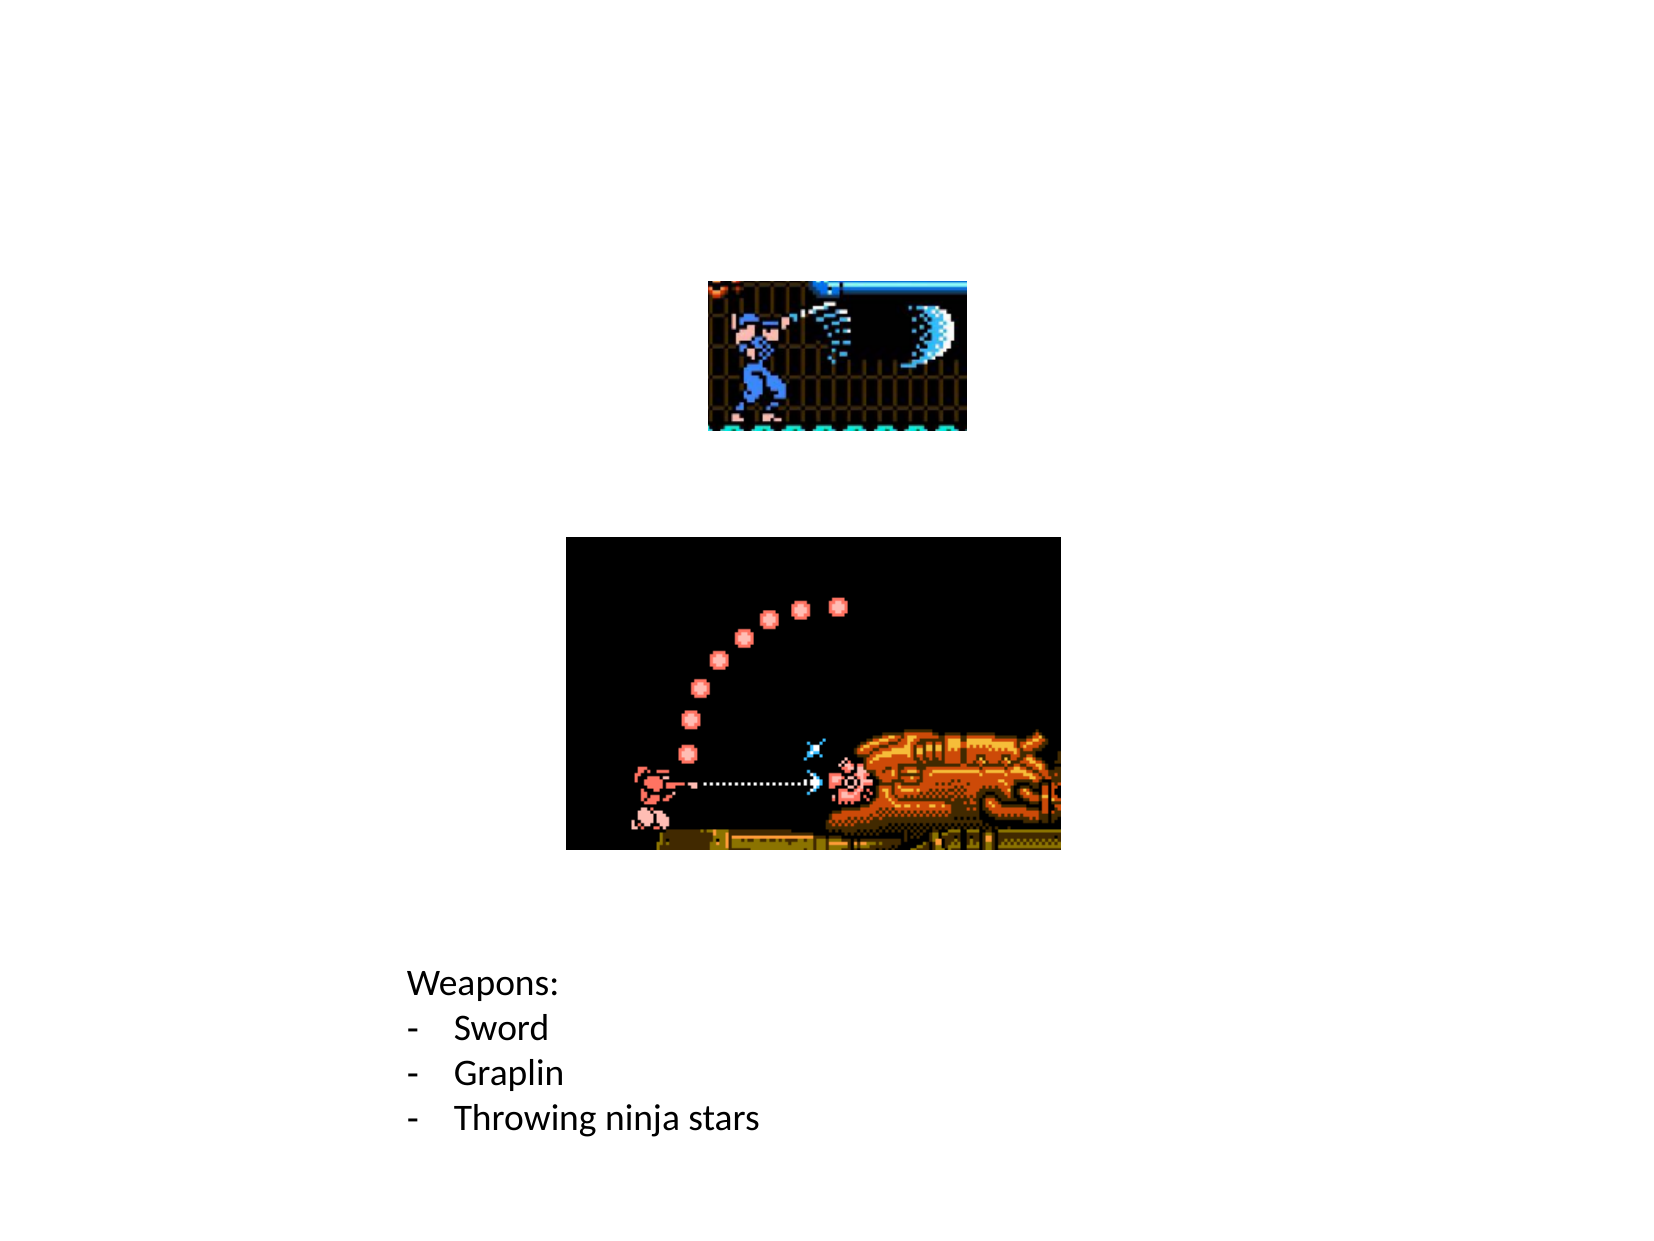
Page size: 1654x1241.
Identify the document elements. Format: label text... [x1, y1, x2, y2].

picture [566, 537, 1061, 850]
picture [708, 281, 967, 431]
text_box Weapons: Sword Graplin Throwing ninja stars [391, 950, 1290, 1146]
